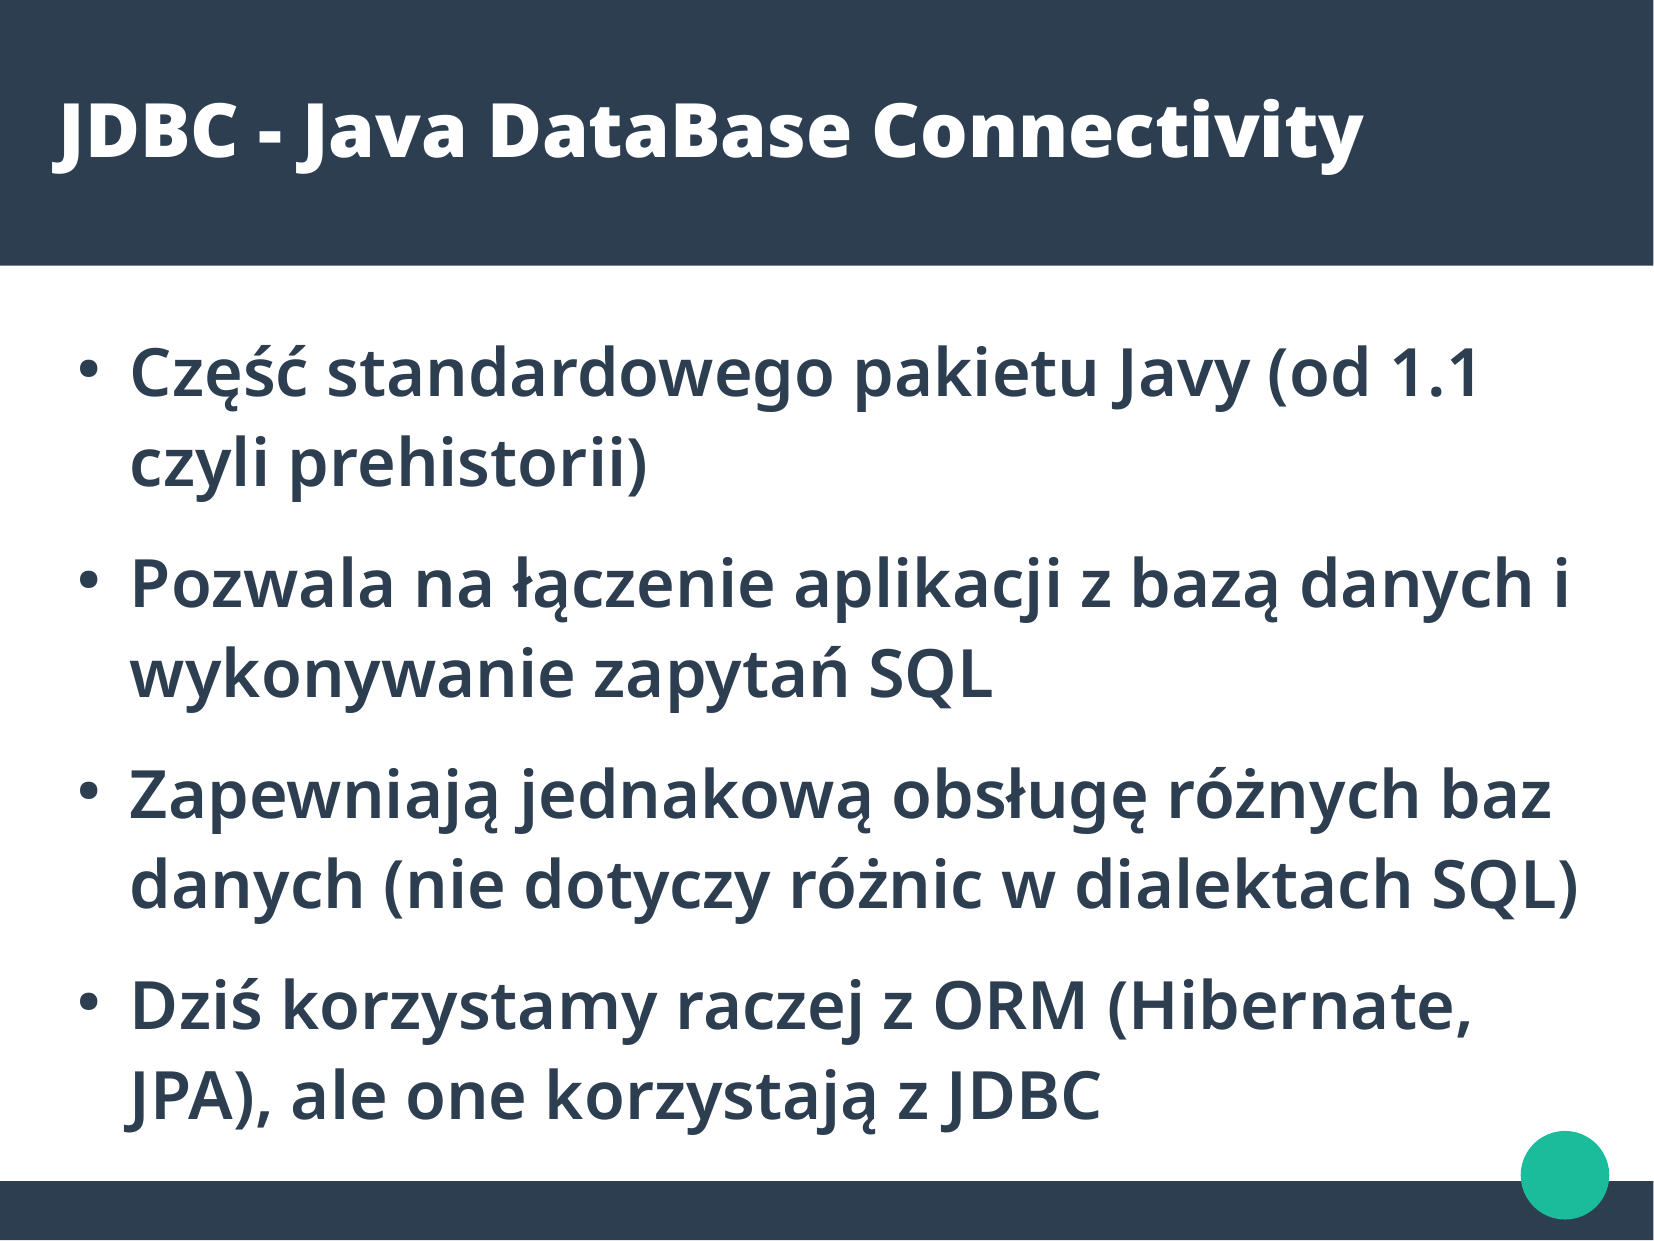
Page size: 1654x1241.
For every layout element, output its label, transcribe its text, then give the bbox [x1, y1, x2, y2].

list Część standardowego pakietu Javy (od 1.1 czyli prehistorii) Pozwala na łączenie aplikacji z bazą danych i wykonywanie zapytań SQL Zapewniają jednakową obsługę różnych baz danych (nie dotyczy różnic w dialektach SQL) Dziś korzystamy raczej z ORM (Hibernate, JPA), ale one korzystają z JDBC [59, 324, 1595, 1152]
title JDBC - Java DataBase Connectivity [59, 49, 1595, 207]
